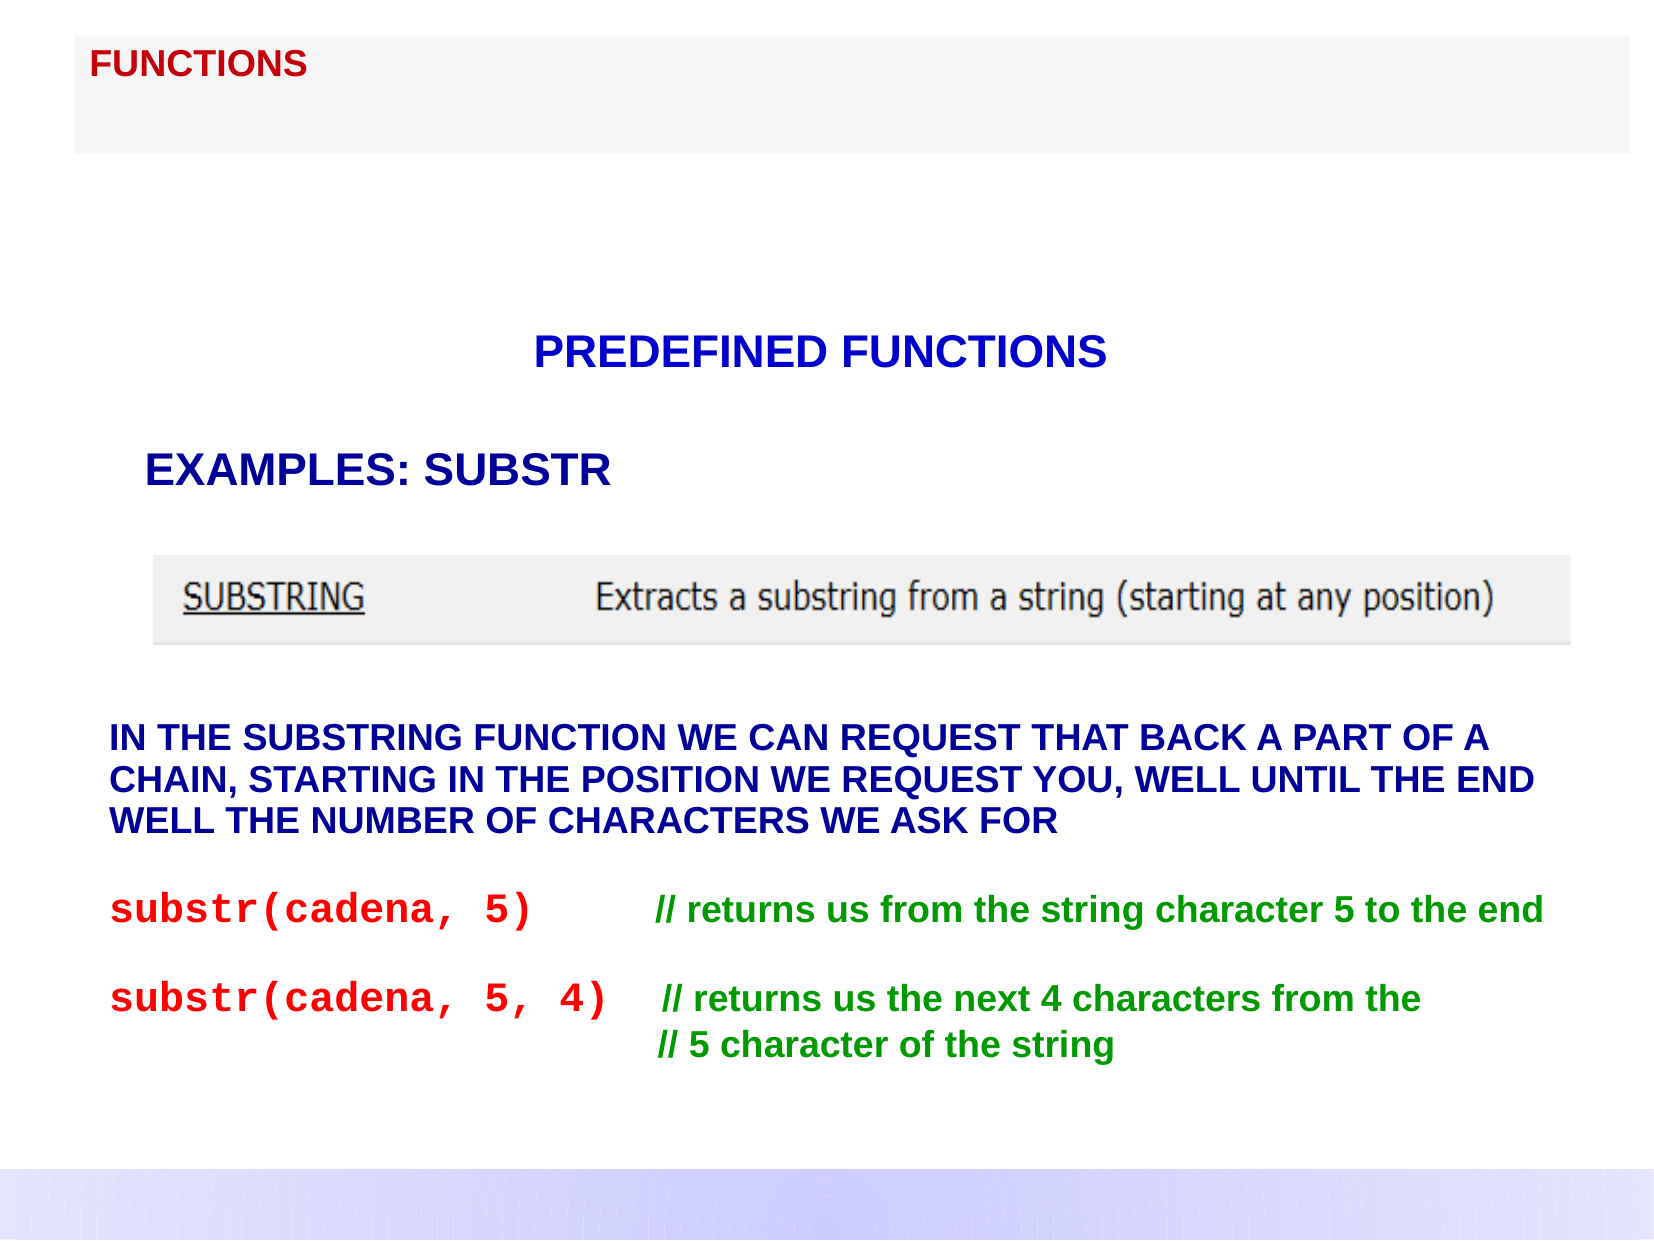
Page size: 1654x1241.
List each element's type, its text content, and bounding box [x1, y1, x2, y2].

text_box [0, 304, 1654, 1221]
picture [153, 555, 1571, 650]
text_box substr(cadena, 5) // returns us from the string character 5 to the end substr(cadena, 5, 4) // returns us the next 4 characters from the // 5 character of the string [94, 879, 1630, 1118]
text_box PREDEFINED FUNCTIONS [129, 318, 1512, 437]
text_box EXAMPLES: SUBSTR [129, 437, 1560, 505]
text_box FUNCTIONS [74, 35, 1630, 154]
text_box IN THE SUBSTRING FUNCTION WE CAN REQUEST THAT BACK A PART OF A CHAIN, STARTING IN THE POSITION WE REQUEST YOU, WELL UNTIL THE END WELL THE NUMBER OF CHARACTERS WE ASK FOR [94, 708, 1583, 854]
